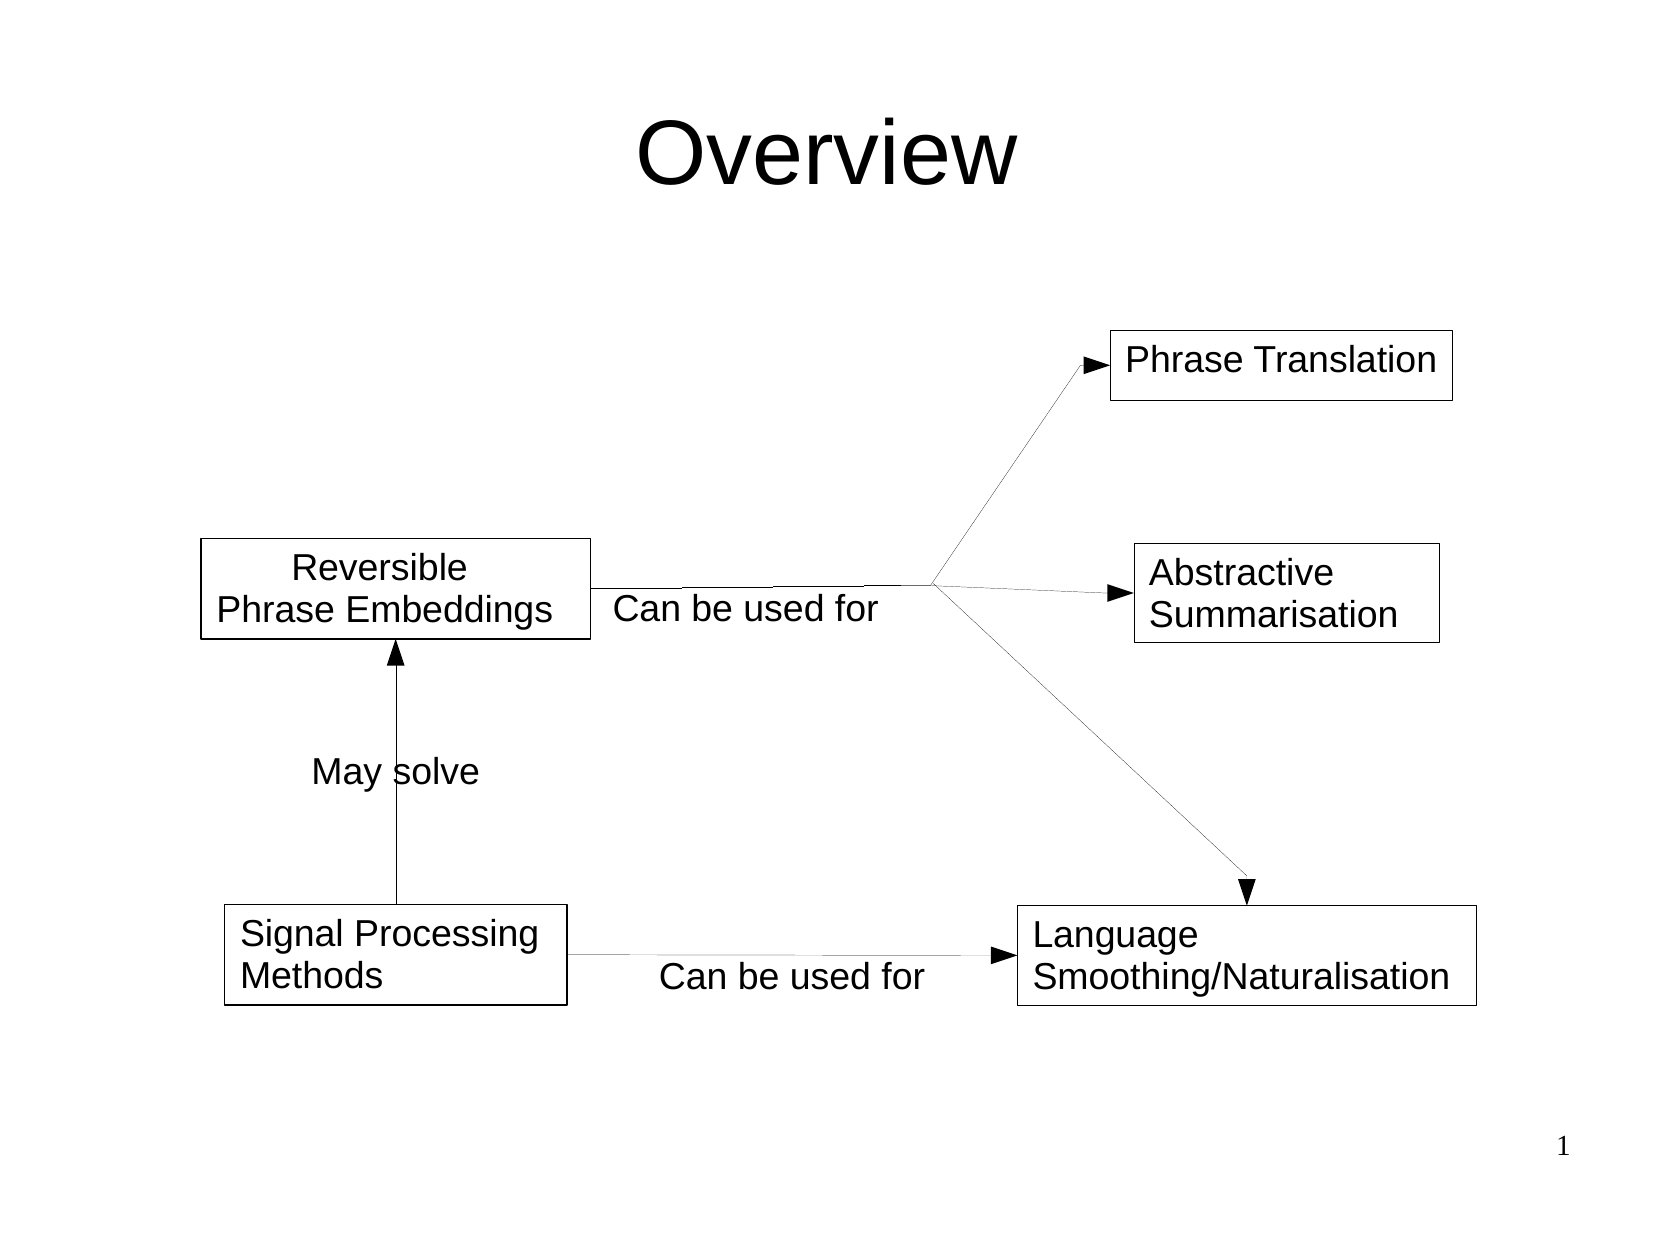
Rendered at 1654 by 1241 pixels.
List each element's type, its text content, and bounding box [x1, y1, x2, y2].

text_box Language Smoothing/Naturalisation [1017, 905, 1477, 1006]
text_box Signal Processing Methods [224, 904, 567, 1006]
title Overview [82, 49, 1571, 257]
text_box Phrase Translation [1110, 330, 1453, 400]
text_box Reversible Phrase Embeddings [200, 538, 591, 639]
text_box Abstractive Summarisation [1133, 543, 1440, 643]
